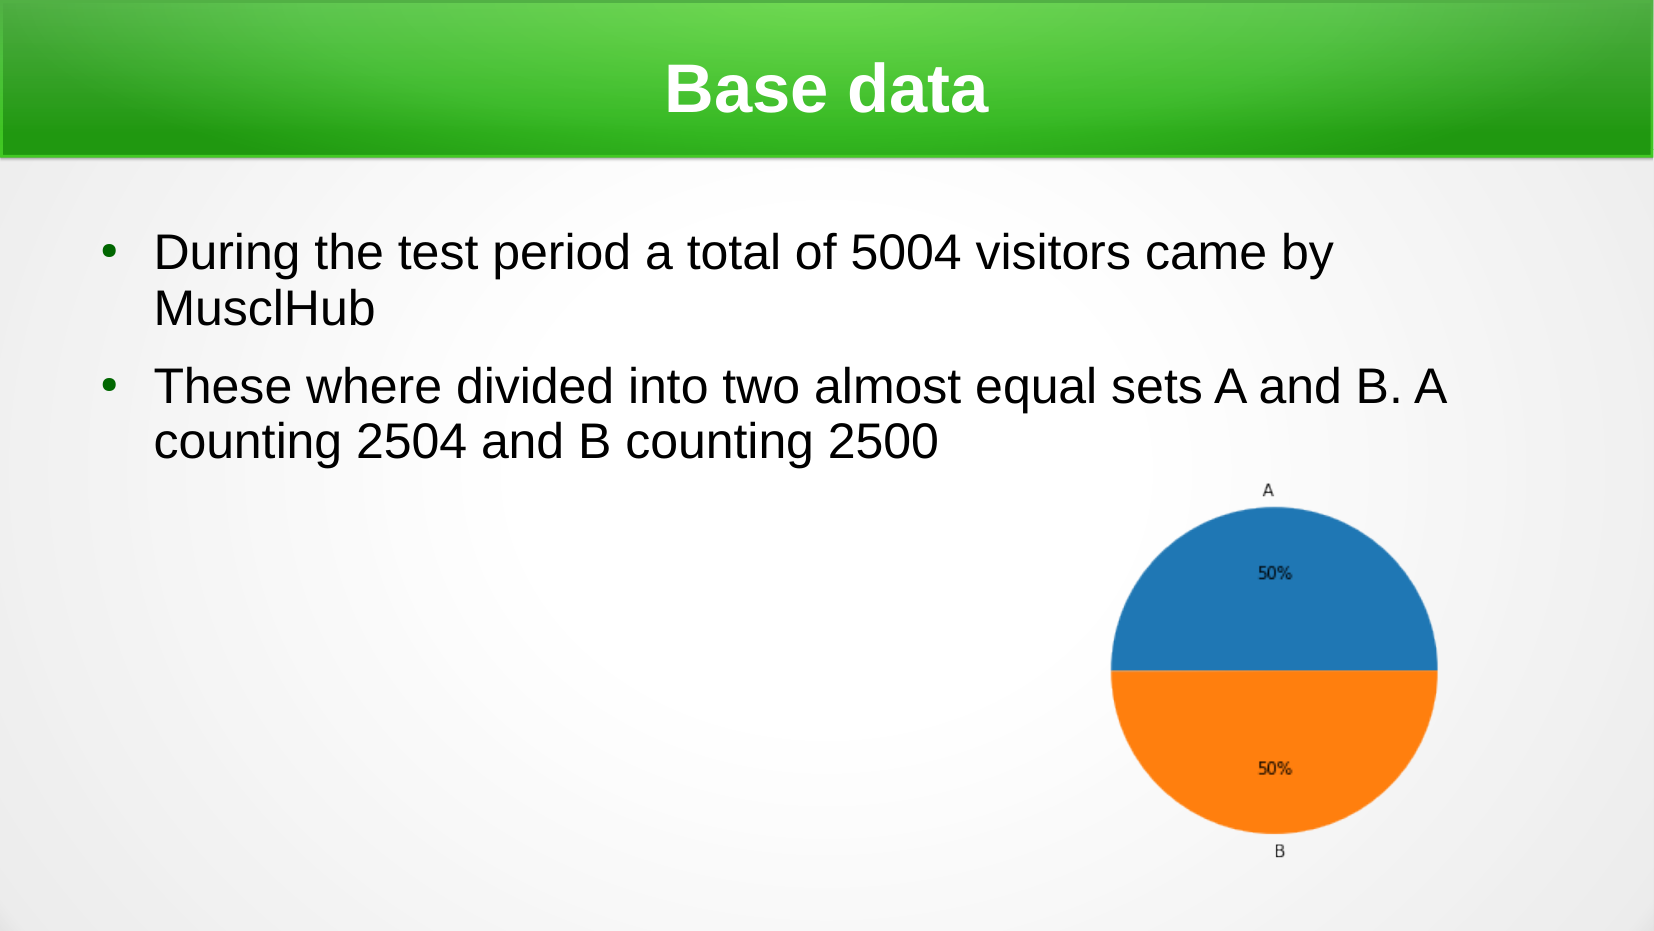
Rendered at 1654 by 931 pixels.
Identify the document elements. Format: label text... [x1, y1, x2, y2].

title Base data [82, 35, 1571, 142]
list During the test period a total of 5004 visitors came by MusclHub These where divided into two almost equal sets A and B. A counting 2504 and B counting 2500 [82, 224, 1571, 764]
picture [980, 472, 1569, 871]
